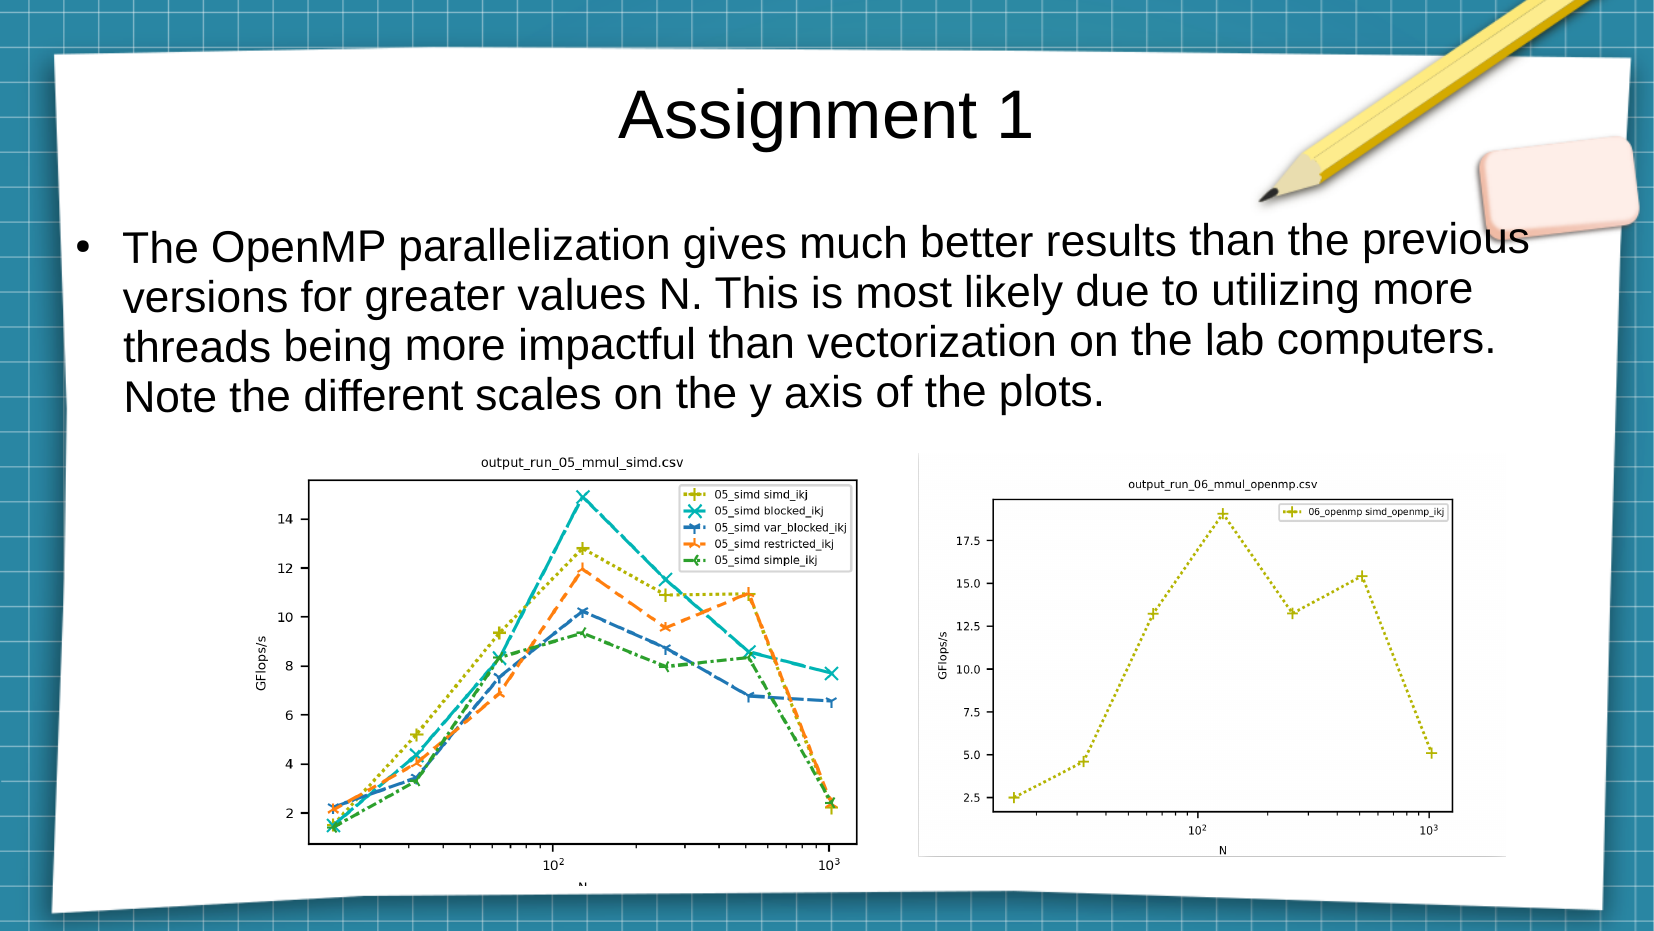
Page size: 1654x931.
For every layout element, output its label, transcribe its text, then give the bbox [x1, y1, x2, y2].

list The OpenMP parallelization gives much better results than the previous versions for greater values N. This is most likely due to utilizing more threads being more impactful than vectorization on the lab computers. Note the different scales on the y axis of the plots. [59, 211, 1565, 426]
title Assignment 1 [82, 37, 1571, 193]
picture [0, 0, 1654, 931]
